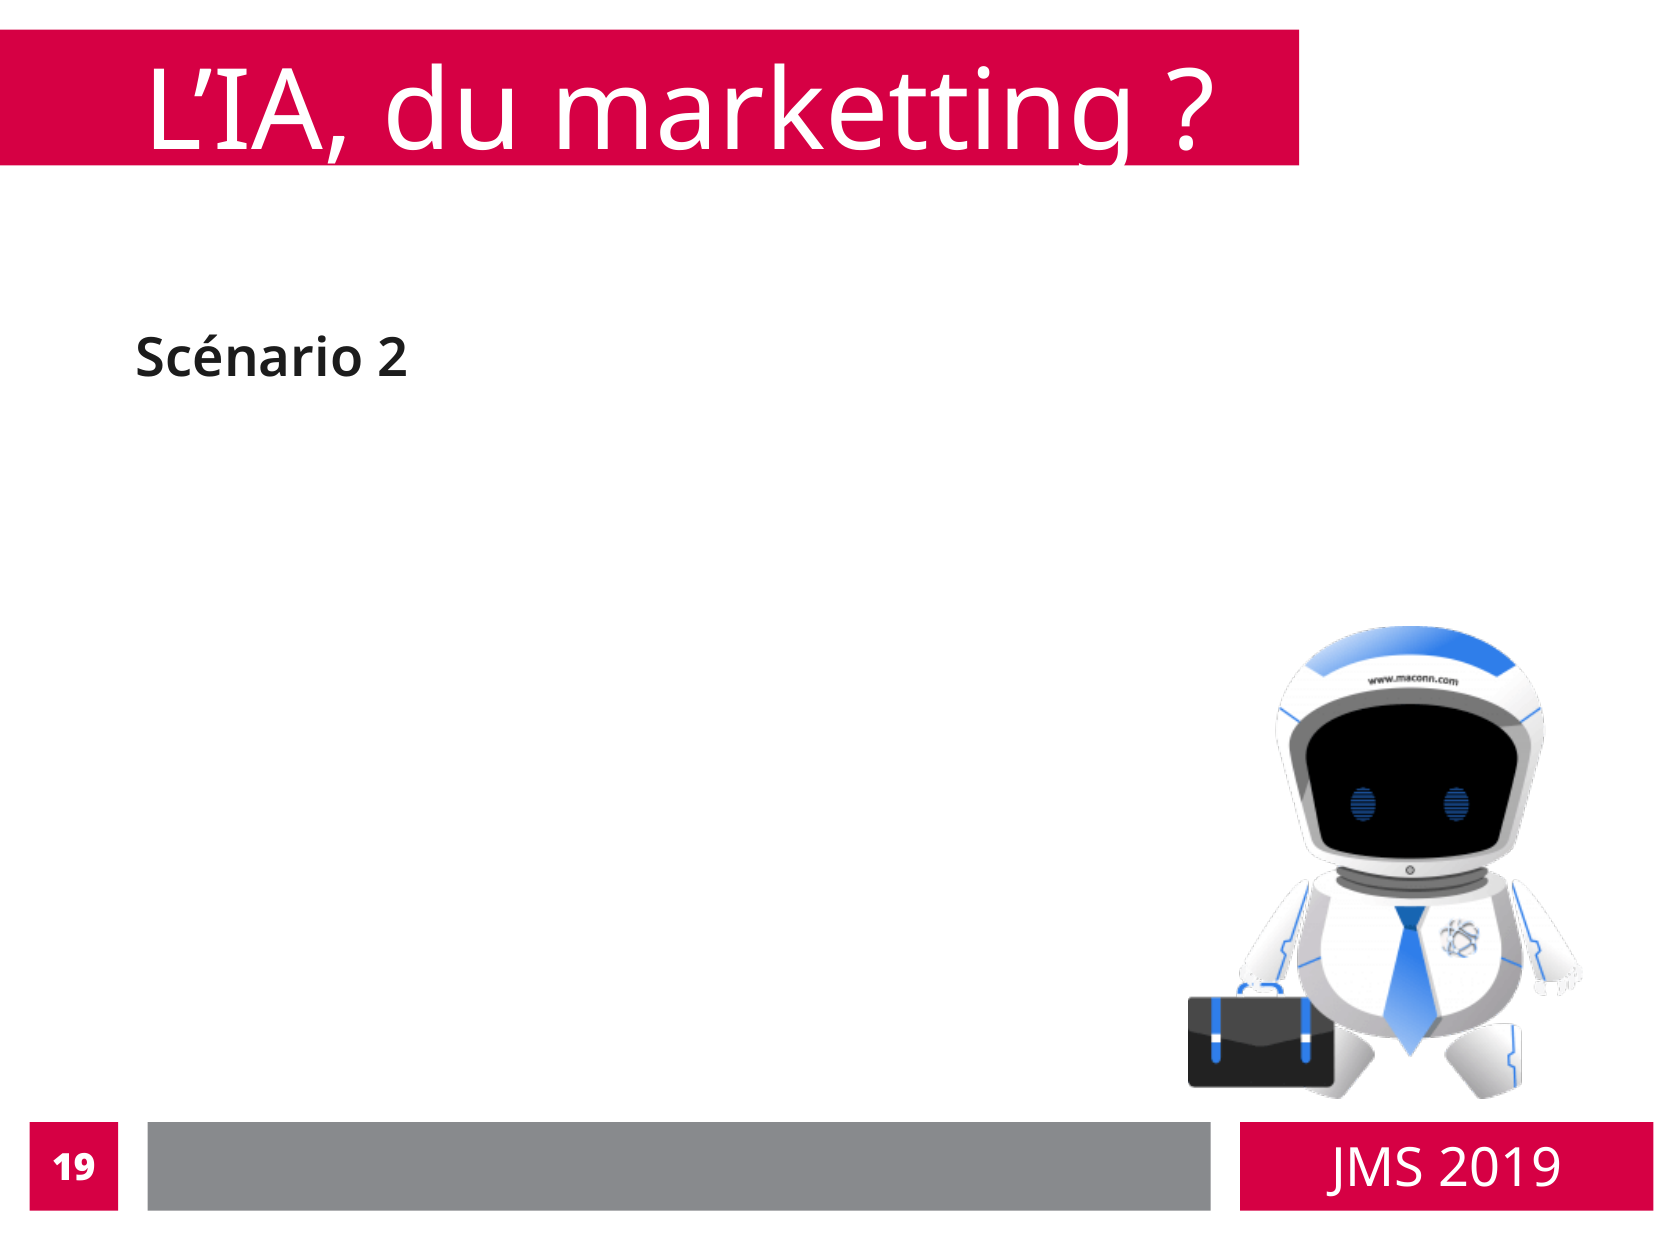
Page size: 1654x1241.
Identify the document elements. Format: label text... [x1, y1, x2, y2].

picture [1188, 626, 1583, 1099]
list Scénario 2 [100, 318, 1607, 1087]
title L’IA, du marketting ? [0, 29, 1229, 178]
